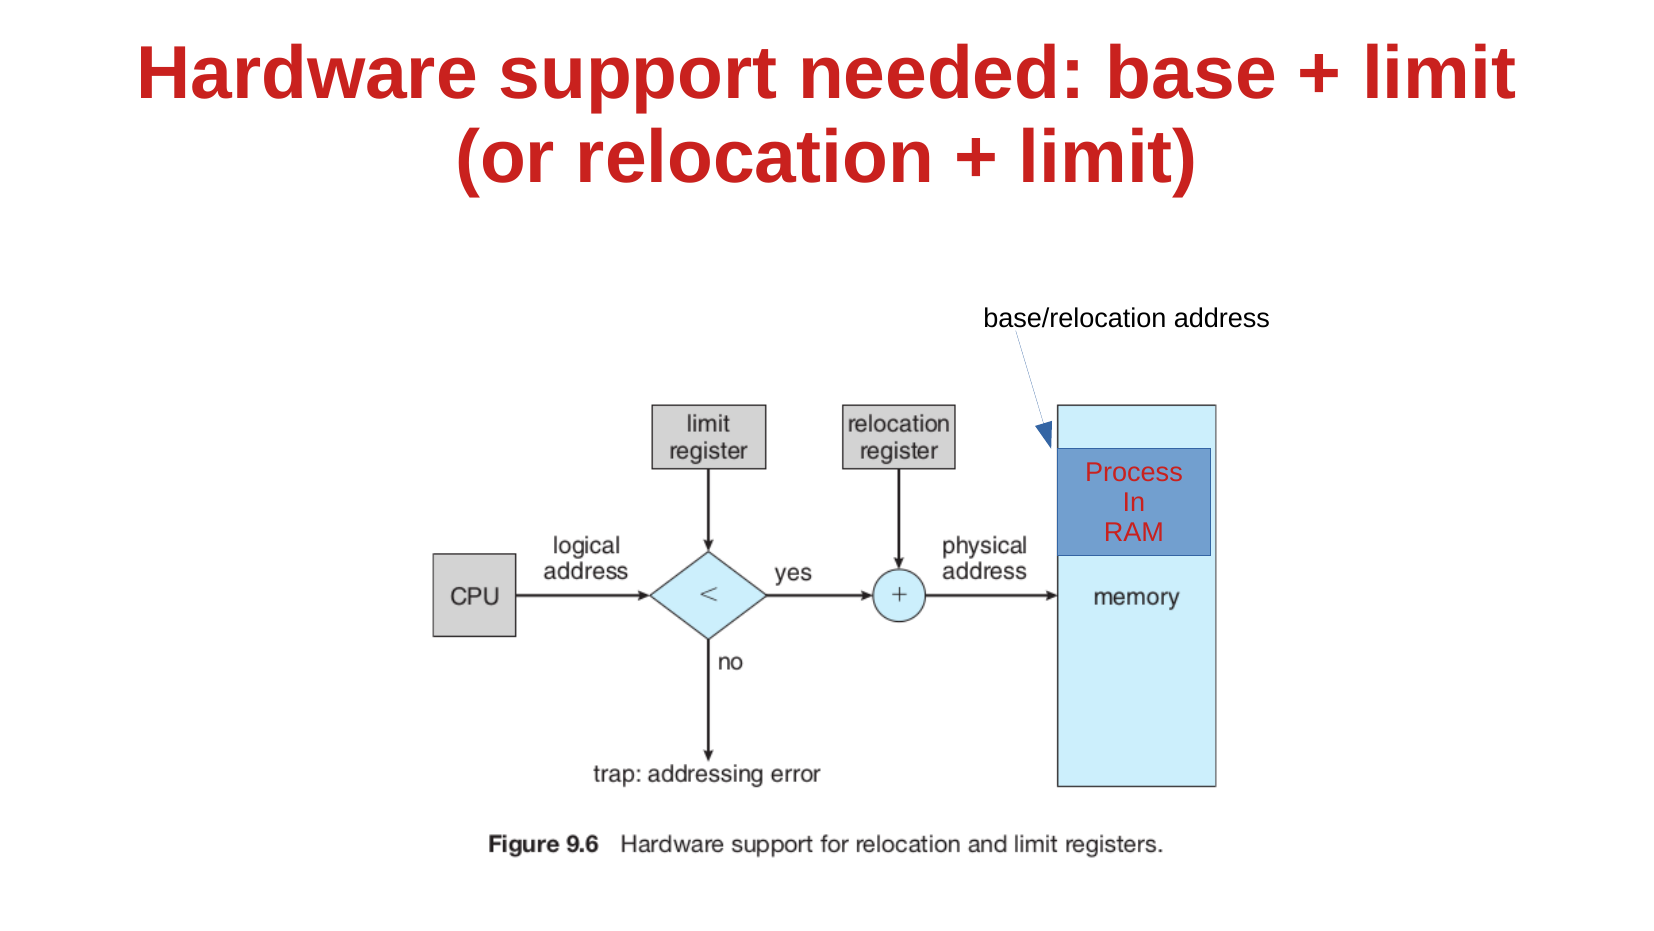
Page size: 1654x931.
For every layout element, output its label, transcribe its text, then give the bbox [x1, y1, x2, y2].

text_box base/relocation address [968, 295, 1288, 341]
text_box Process In RAM [1057, 448, 1211, 556]
picture [330, 329, 1264, 886]
title Hardware support needed: base + limit (or relocation + limit) [82, 30, 1571, 199]
